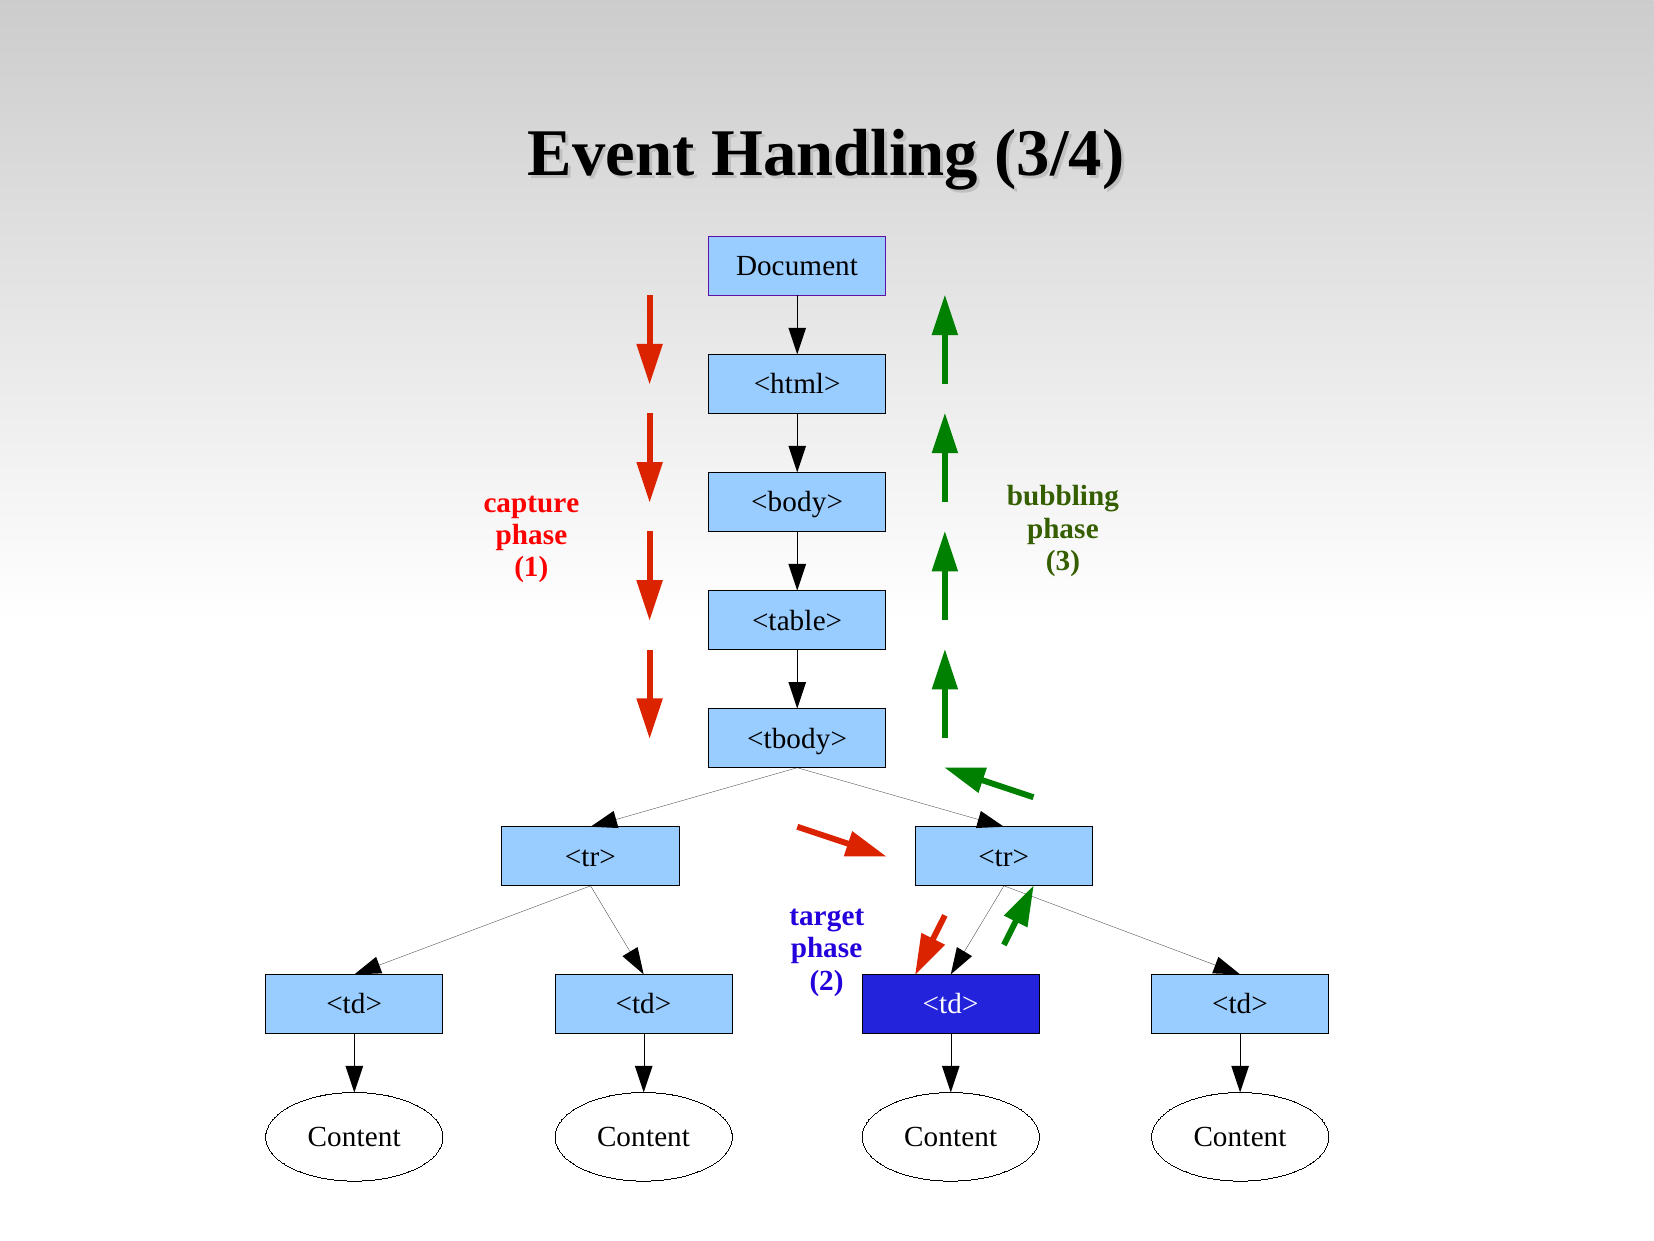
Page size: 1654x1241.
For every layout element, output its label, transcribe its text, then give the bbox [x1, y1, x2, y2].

text_box <tbody> [708, 708, 886, 768]
title Event Handling (3/4) [82, 49, 1571, 257]
text_box <td> [265, 974, 443, 1034]
text_box Content [862, 1092, 1040, 1182]
text_box <tr> [501, 826, 680, 886]
text_box Content [1151, 1092, 1329, 1182]
text_box <td> [1151, 974, 1329, 1034]
text_box <body> [708, 472, 886, 532]
text_box capture phase (1) [442, 478, 621, 591]
text_box <td> [862, 974, 1040, 1034]
text_box bubbling phase (3) [974, 472, 1152, 584]
text_box <td> [555, 974, 733, 1034]
text_box <table> [708, 590, 886, 650]
text_box Content [555, 1092, 733, 1182]
text_box Document [708, 236, 886, 296]
text_box target phase (2) [738, 892, 916, 1004]
text_box Content [265, 1092, 443, 1182]
text_box <tr> [915, 826, 1093, 886]
text_box <html> [708, 354, 886, 414]
